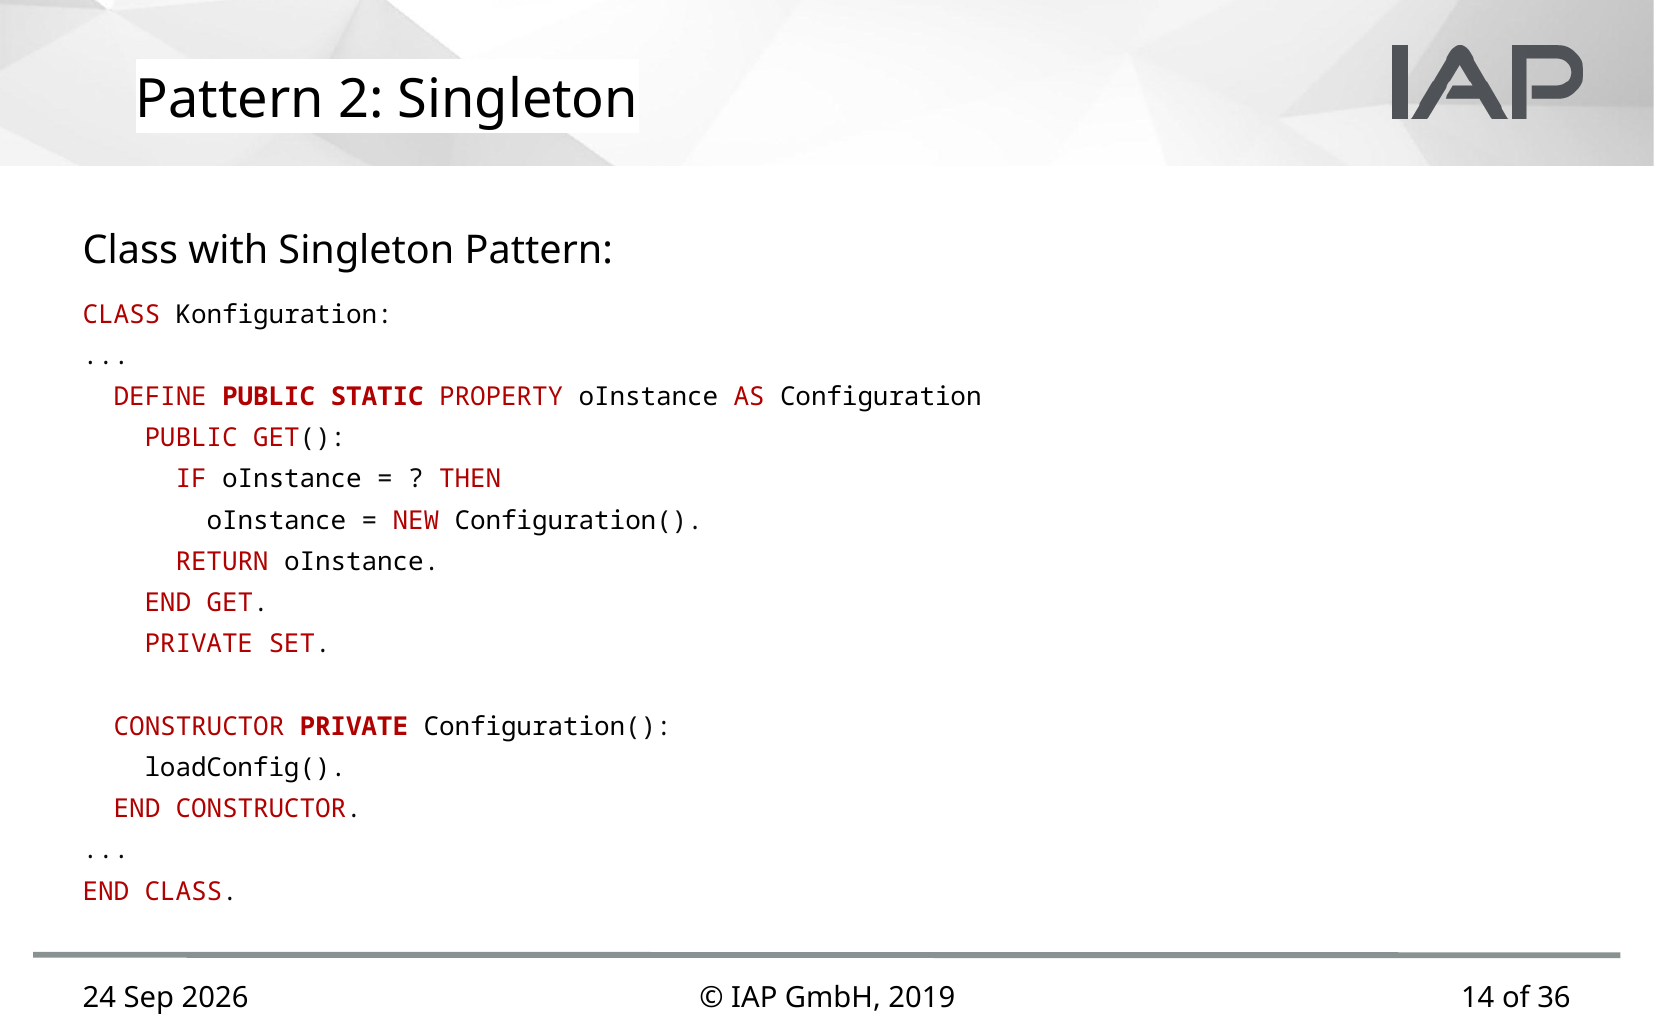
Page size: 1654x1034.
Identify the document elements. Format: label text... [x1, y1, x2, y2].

title Pattern 2: Singleton [135, 41, 1264, 152]
list CLASS Konfiguration: ... DEFINE PUBLIC STATIC PROPERTY oInstance AS Configuration PUBLIC GET(): IF oInstance = ? THEN oInstance = NEW Configuration(). RETURN oInstance. END GET. PRIVATE SET. CONSTRUCTOR PRIVATE Configuration(): loadConfig(). END CONSTRUCTOR. ... END CLASS. [82, 295, 1571, 915]
list Class with Singleton Pattern: [82, 221, 1571, 295]
picture [0, 0, 1654, 166]
